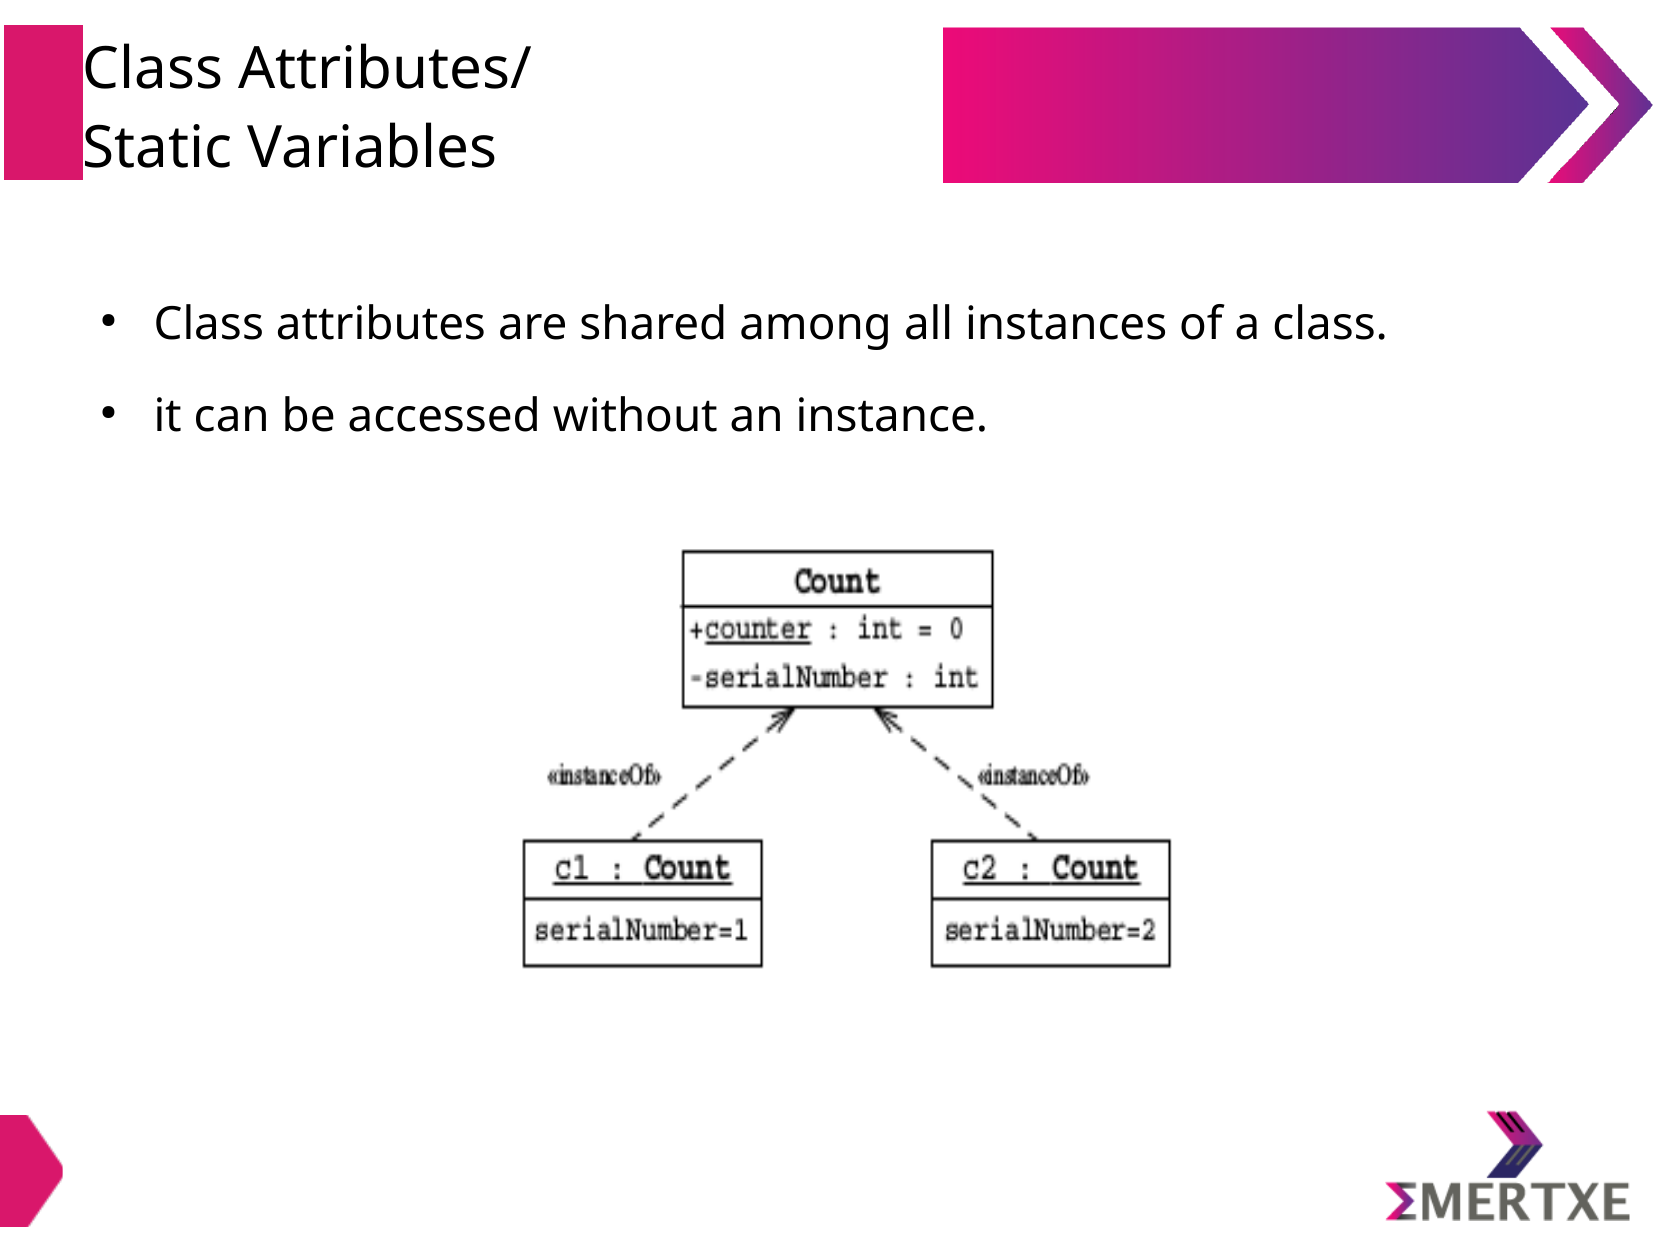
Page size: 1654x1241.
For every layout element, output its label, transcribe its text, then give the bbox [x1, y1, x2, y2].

list Class attributes are shared among all instances of a class. it can be accessed without an instance. [82, 290, 1571, 1010]
title Class Attributes/ Static Variables [82, 2, 1571, 210]
picture [1385, 1107, 1631, 1221]
picture [463, 539, 1261, 1006]
picture [1571, 27, 1653, 183]
